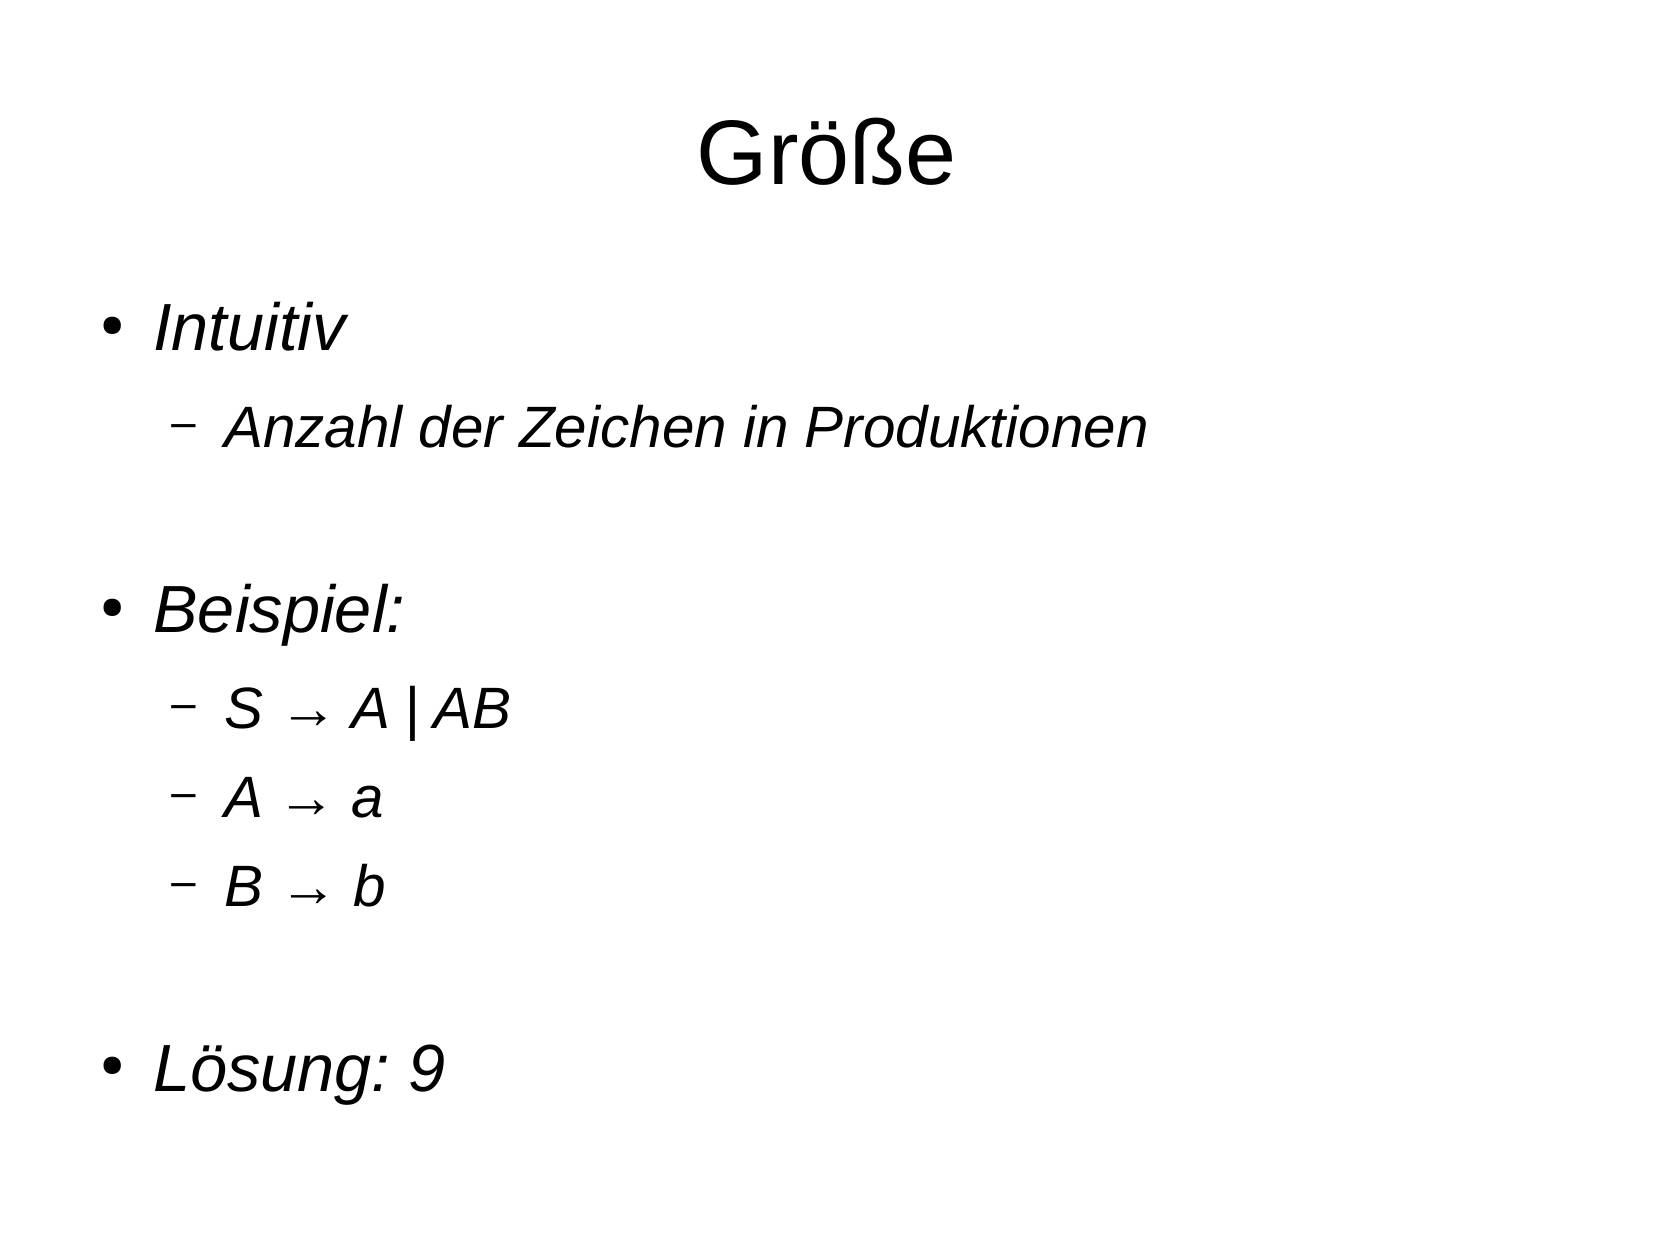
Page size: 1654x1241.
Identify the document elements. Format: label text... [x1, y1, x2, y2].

title Größe [82, 49, 1571, 257]
list Intuitiv Anzahl der Zeichen in Produktionen Beispiel: S → A | AB A → a B → b Lösung: 9 [82, 290, 1571, 1109]
